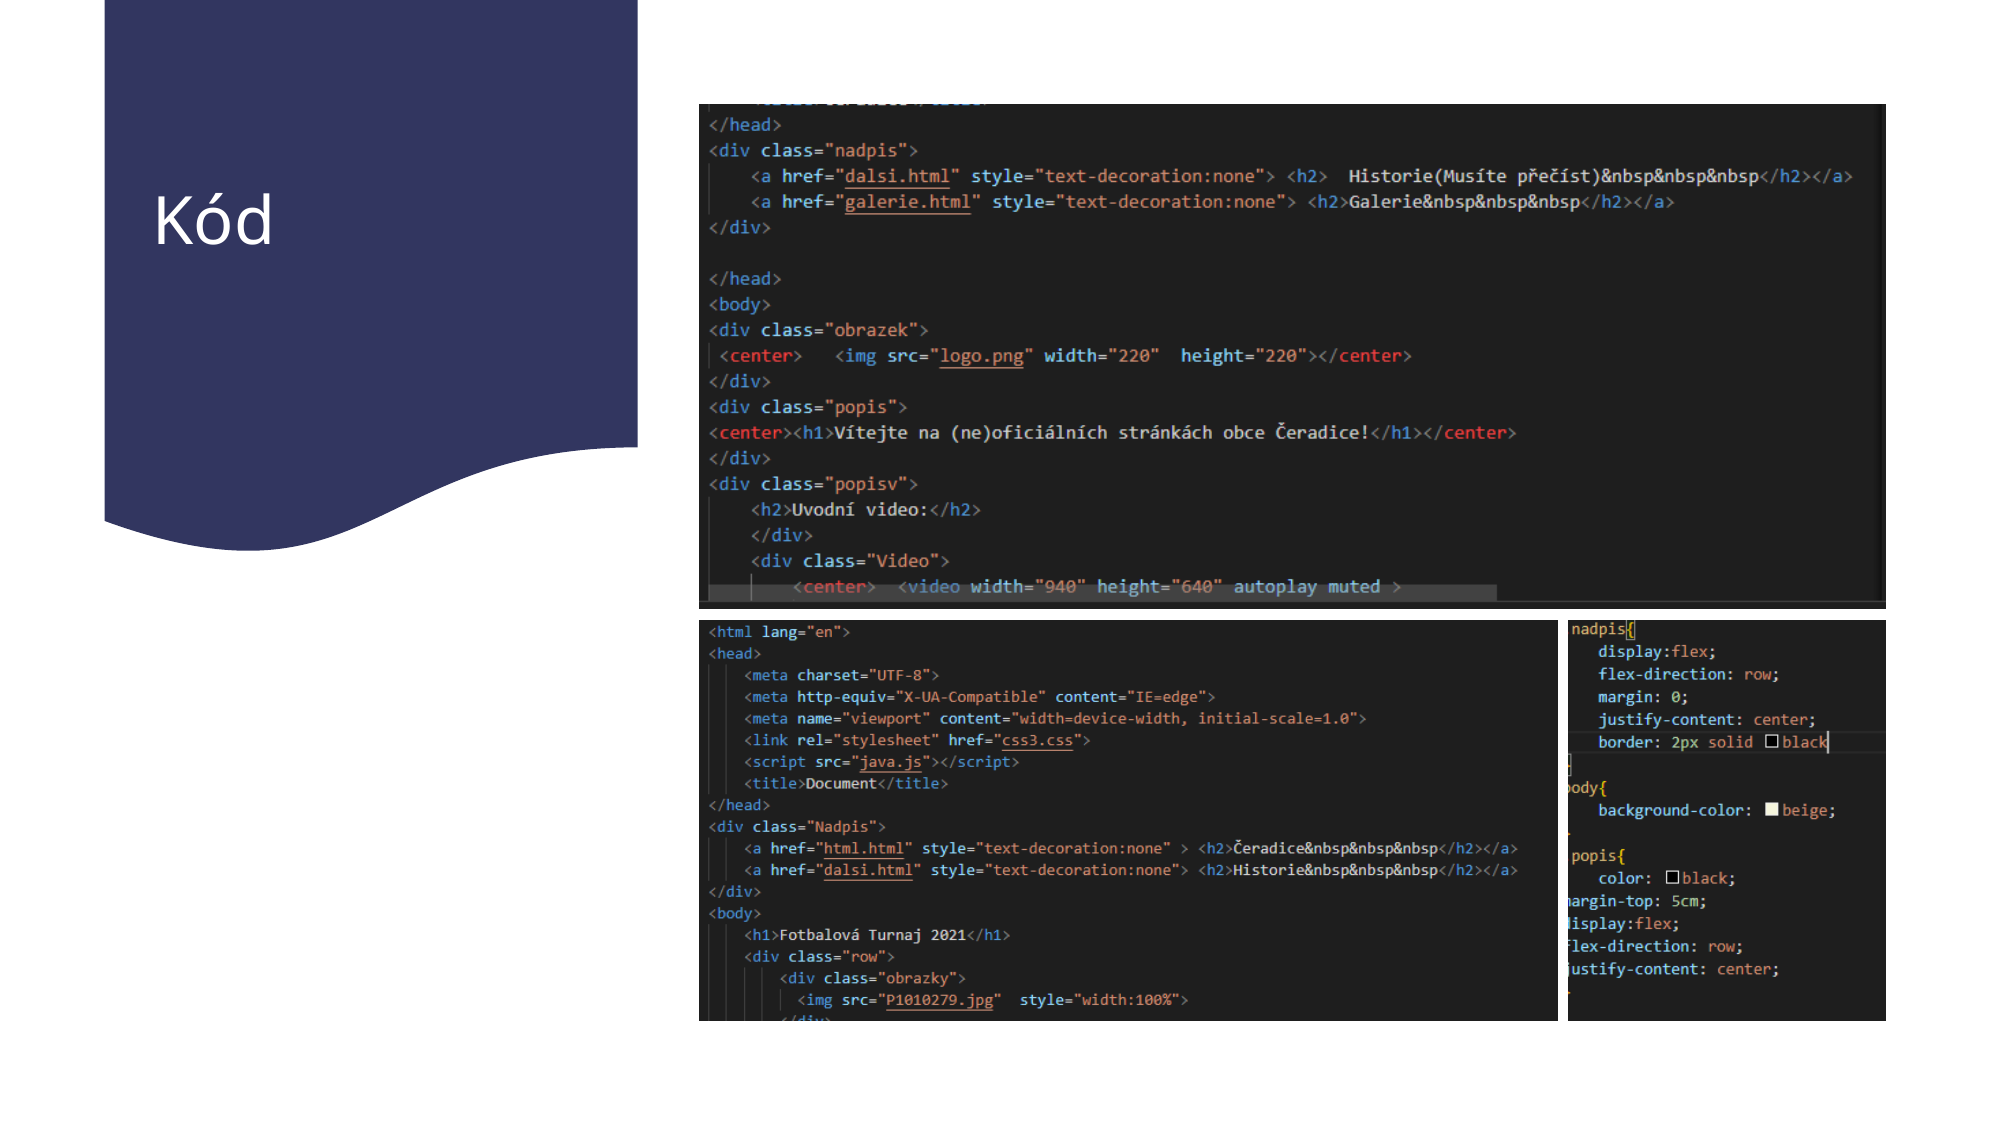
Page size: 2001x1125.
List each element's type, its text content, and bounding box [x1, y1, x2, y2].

title Kód [137, 28, 604, 418]
picture [1568, 620, 1886, 1021]
picture [699, 104, 1886, 609]
picture [699, 620, 1558, 1021]
text_box [104, 0, 638, 551]
